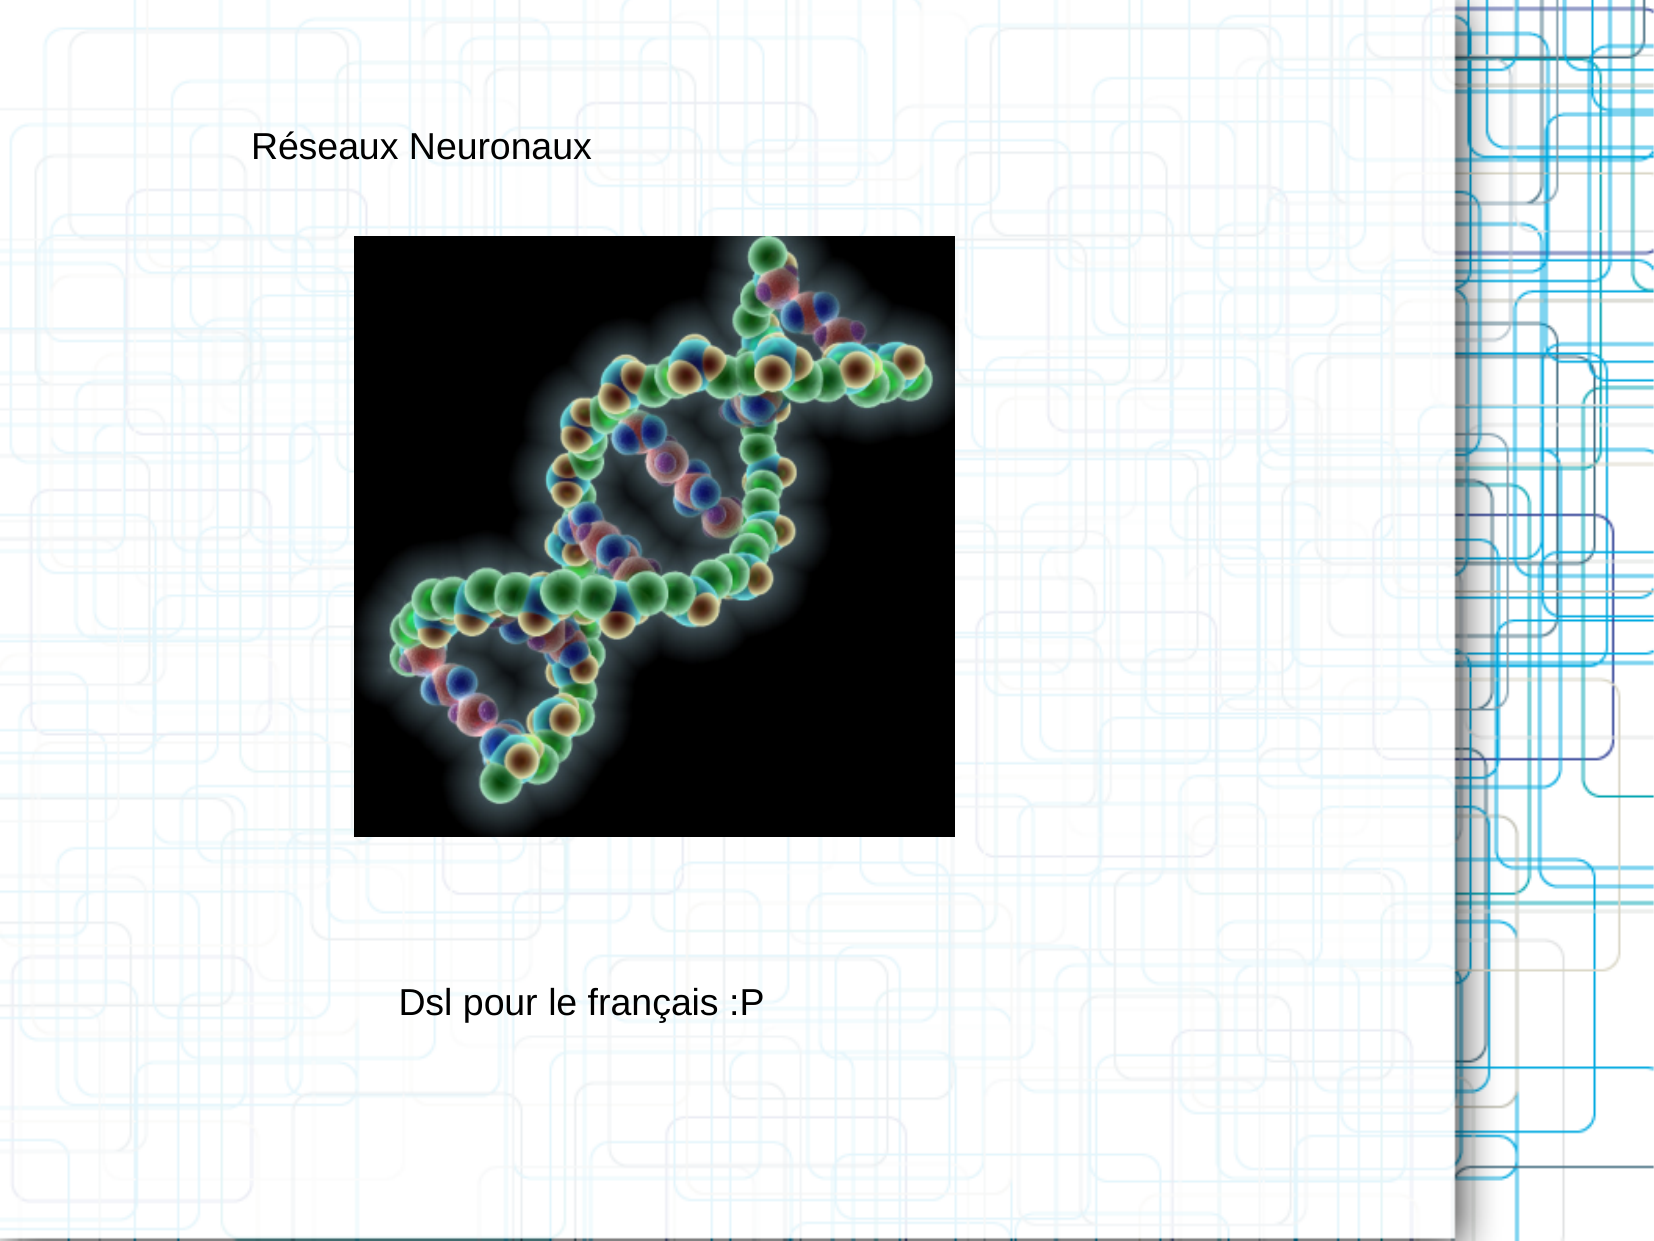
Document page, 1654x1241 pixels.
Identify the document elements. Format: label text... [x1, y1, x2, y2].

text_box Réseaux Neuronaux [236, 118, 865, 175]
text_box Dsl pour le français :P [383, 974, 886, 1032]
picture [0, 0, 1654, 1241]
